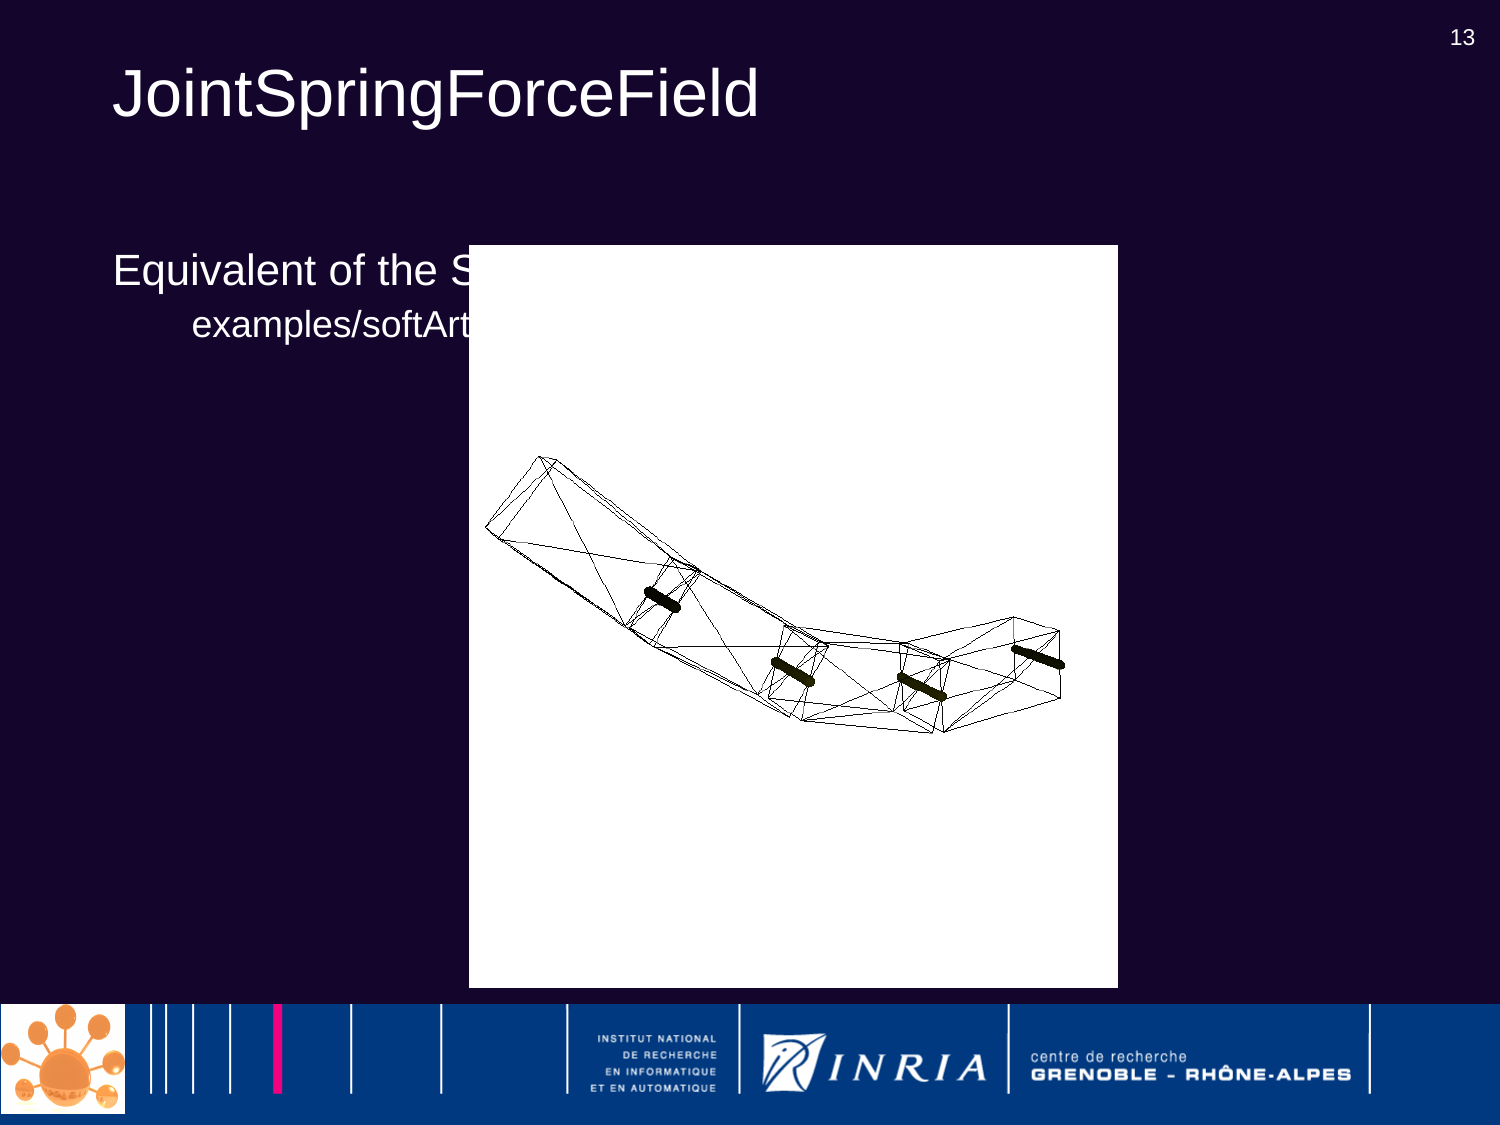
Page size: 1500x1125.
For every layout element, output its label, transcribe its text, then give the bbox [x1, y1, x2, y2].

picture [422, 245, 1468, 988]
title JointSpringForceField [112, 7, 1474, 181]
list Equivalent of the SpringForceField but for Rigid examples/softArticulations.scn [112, 245, 422, 973]
picture [0, 1004, 1500, 1125]
